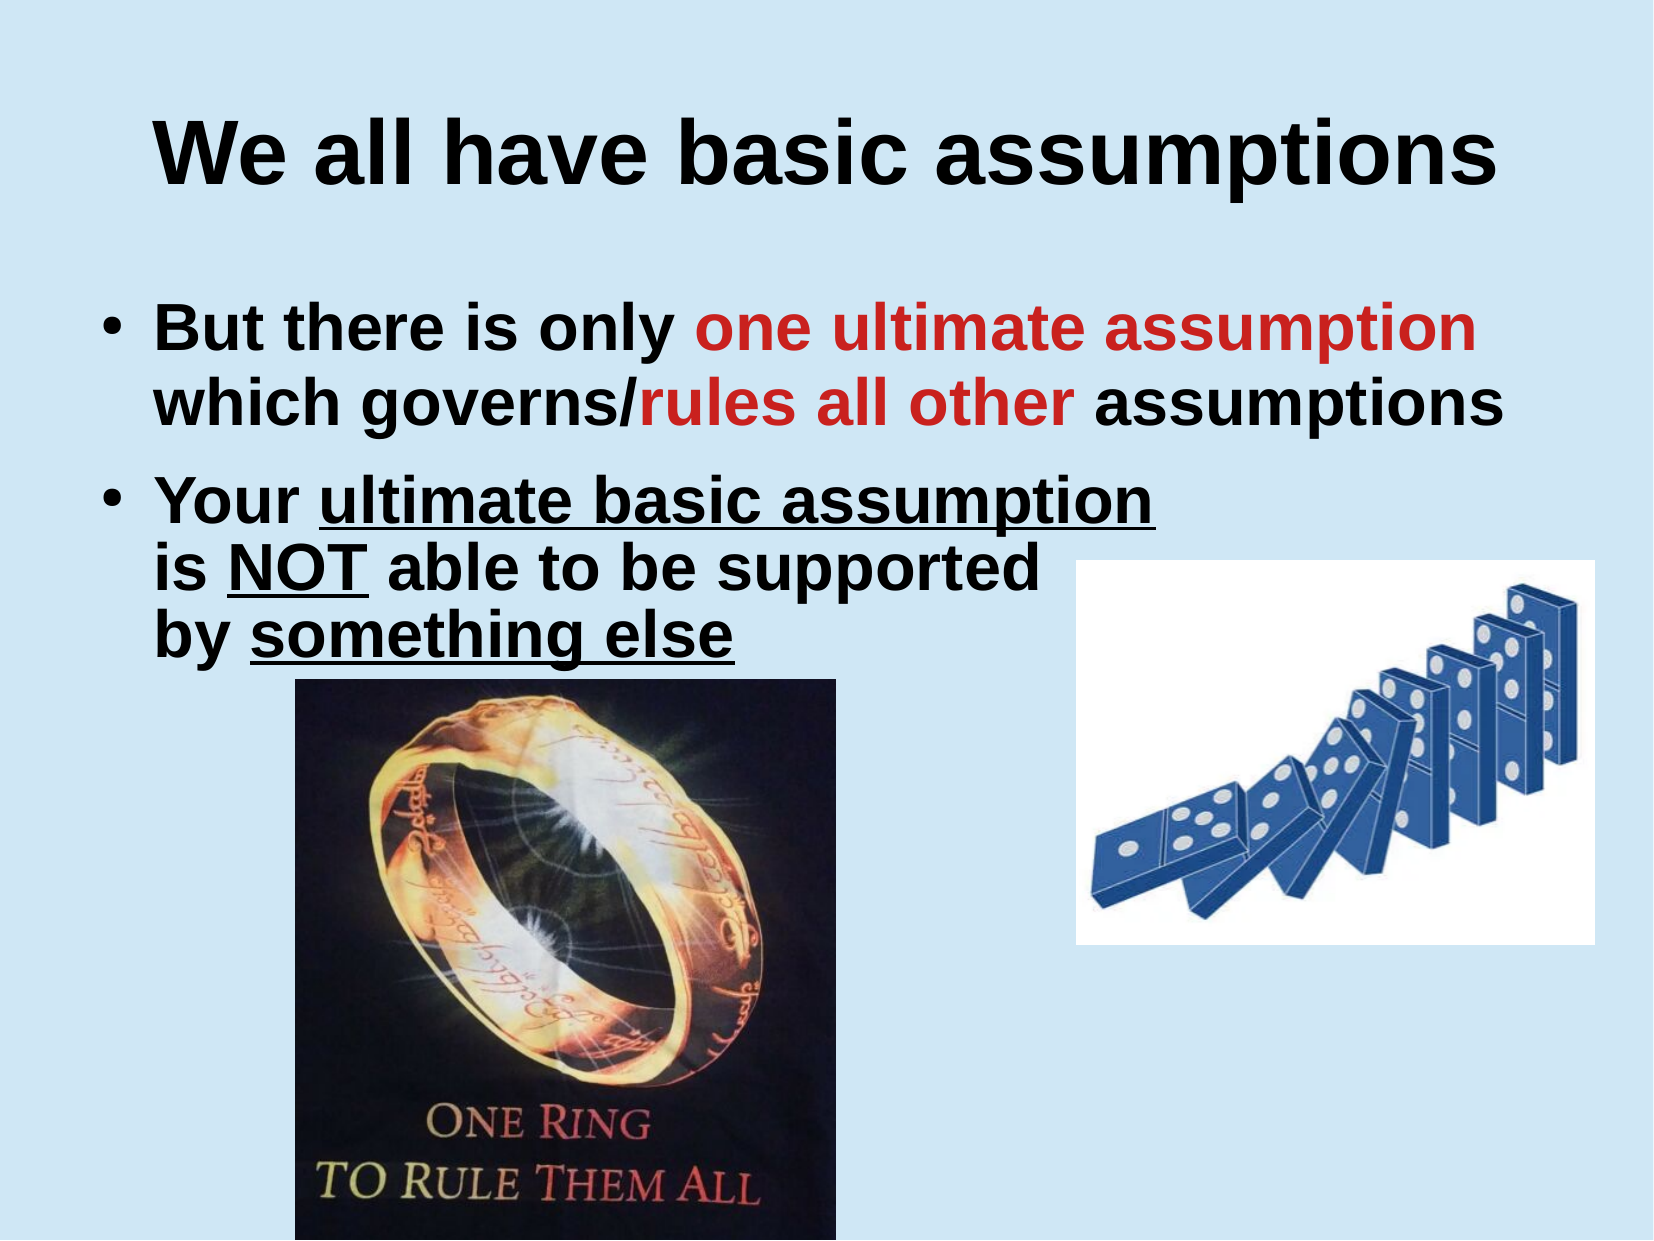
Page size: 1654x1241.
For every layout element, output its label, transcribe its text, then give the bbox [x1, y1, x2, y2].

list But there is only one ultimate assumption which governs/rules all other assumptions Your ultimate basic assumption is NOT able to be supported by something else [82, 290, 1571, 1109]
title We all have basic assumptions [82, 49, 1571, 257]
picture [1076, 560, 1595, 945]
picture [295, 679, 836, 1240]
